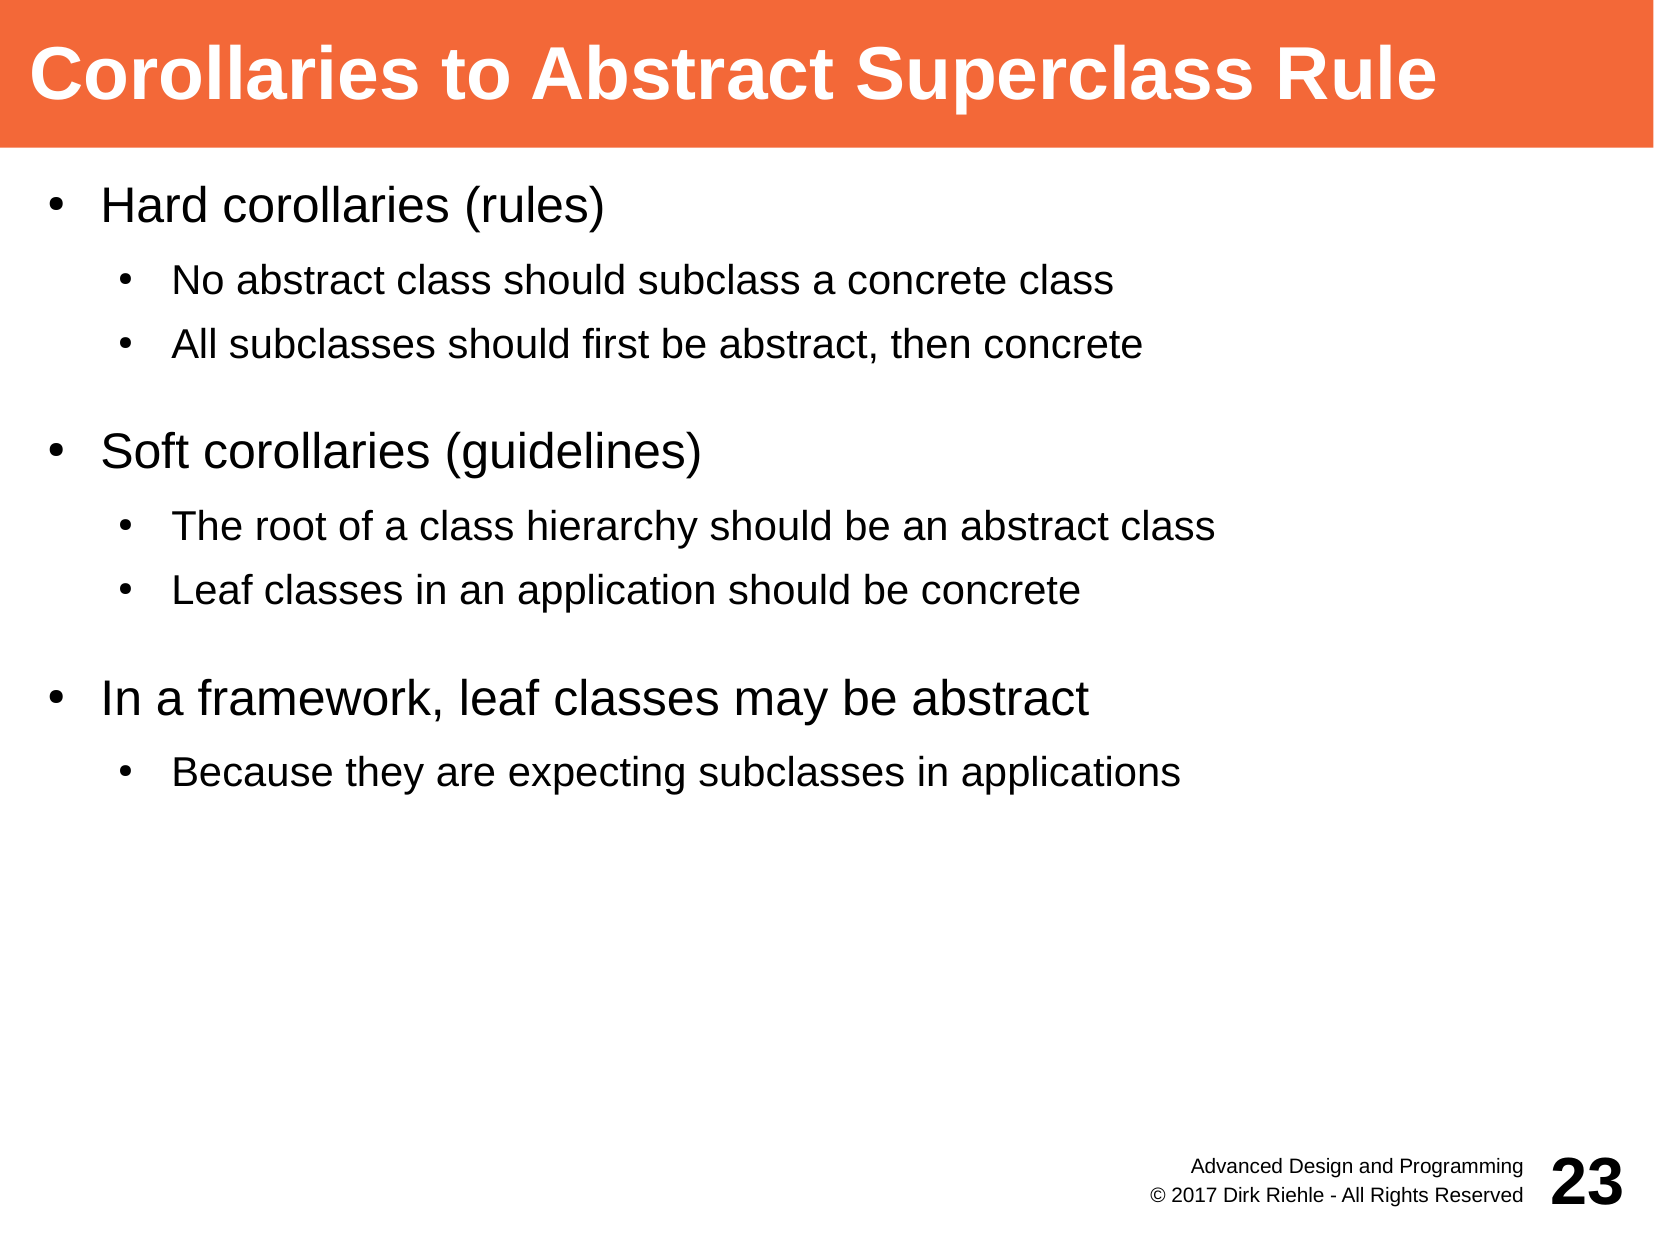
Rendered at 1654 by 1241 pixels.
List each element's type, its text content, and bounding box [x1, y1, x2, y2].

list Hard corollaries (rules) No abstract class should subclass a concrete class All subclasses should first be abstract, then concrete Soft corollaries (guidelines) The root of a class hierarchy should be an abstract class Leaf classes in an application should be concrete In a framework, leaf classes may be abstract Because they are expecting subclasses in applications [29, 177, 1625, 1063]
title Corollaries to Abstract Superclass Rule [0, 0, 1654, 148]
